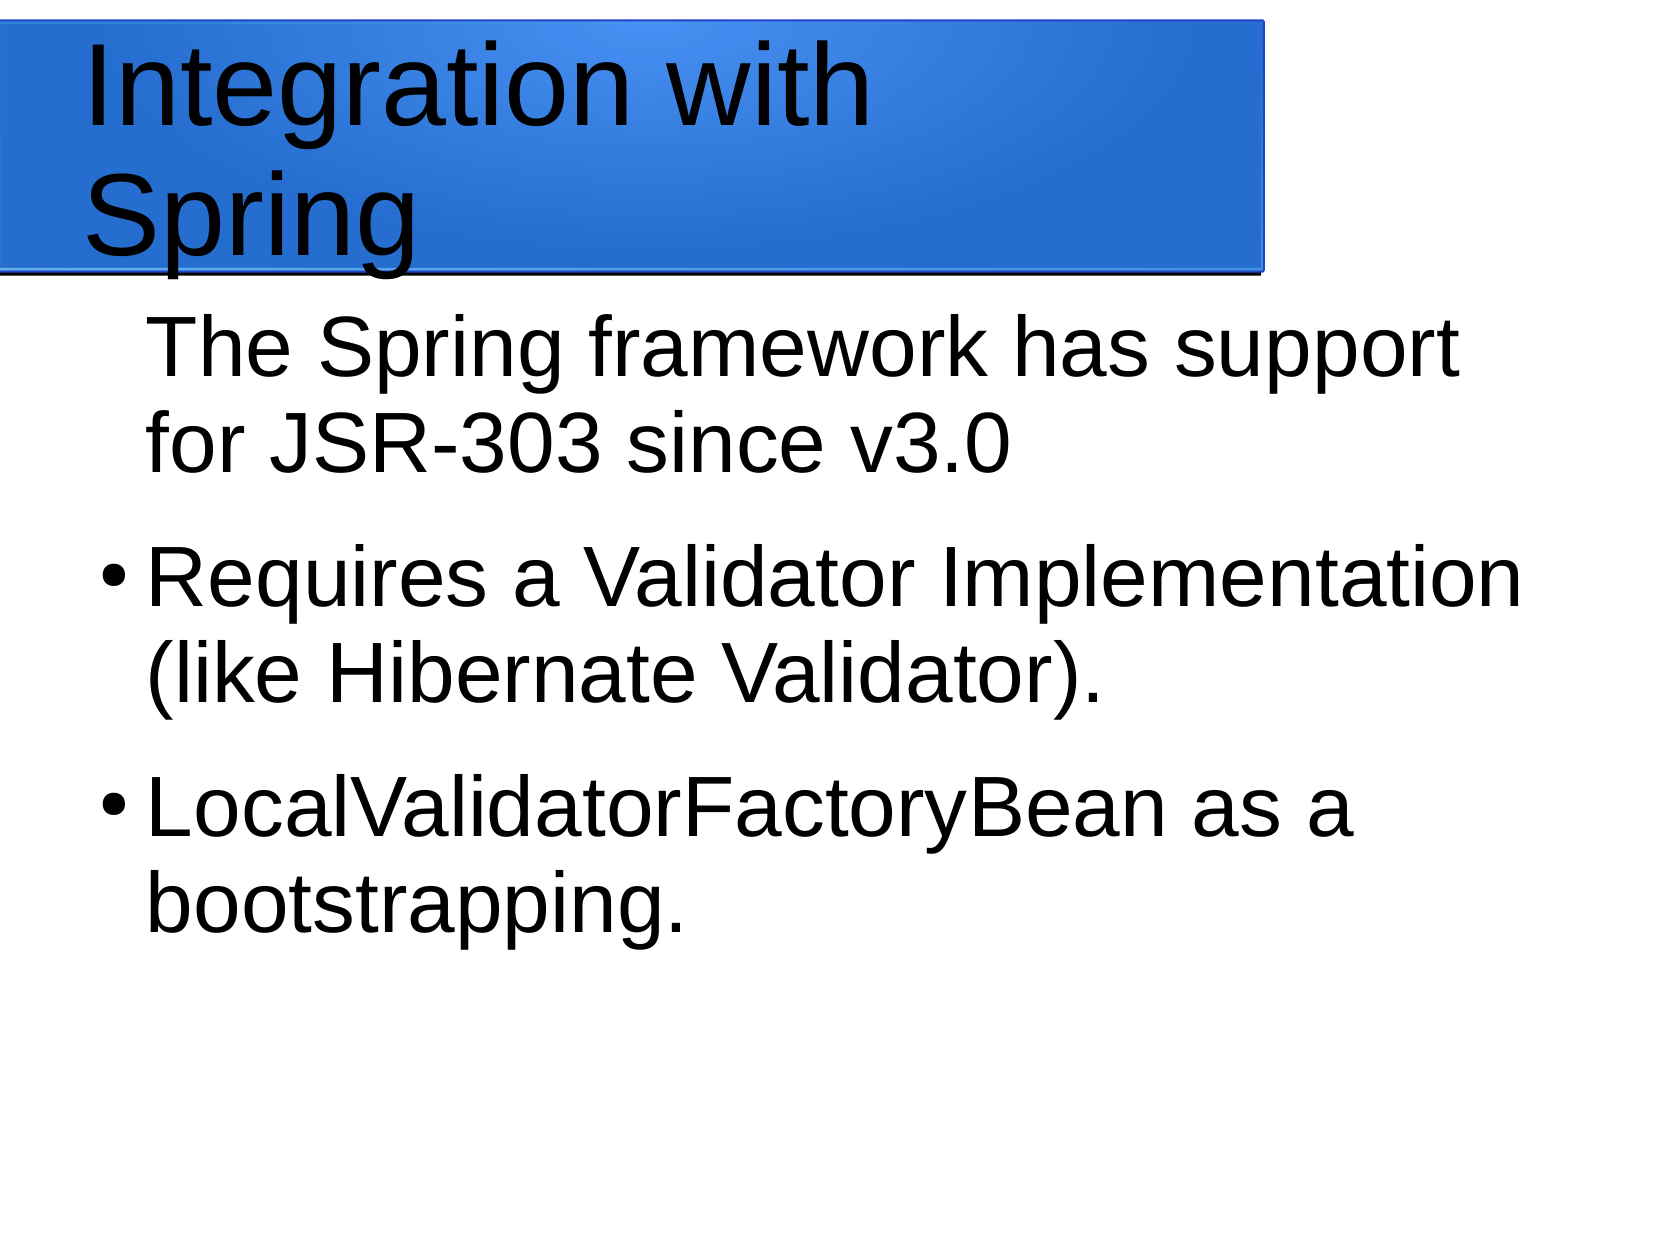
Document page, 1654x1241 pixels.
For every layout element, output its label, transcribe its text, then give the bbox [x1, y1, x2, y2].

list The Spring framework has support for JSR-303 since v3.0 Requires a Validator Implementation (like Hibernate Validator). LocalValidatorFactoryBean as a bootstrapping. [82, 299, 1571, 1019]
title Integration with Spring [82, 19, 1235, 281]
